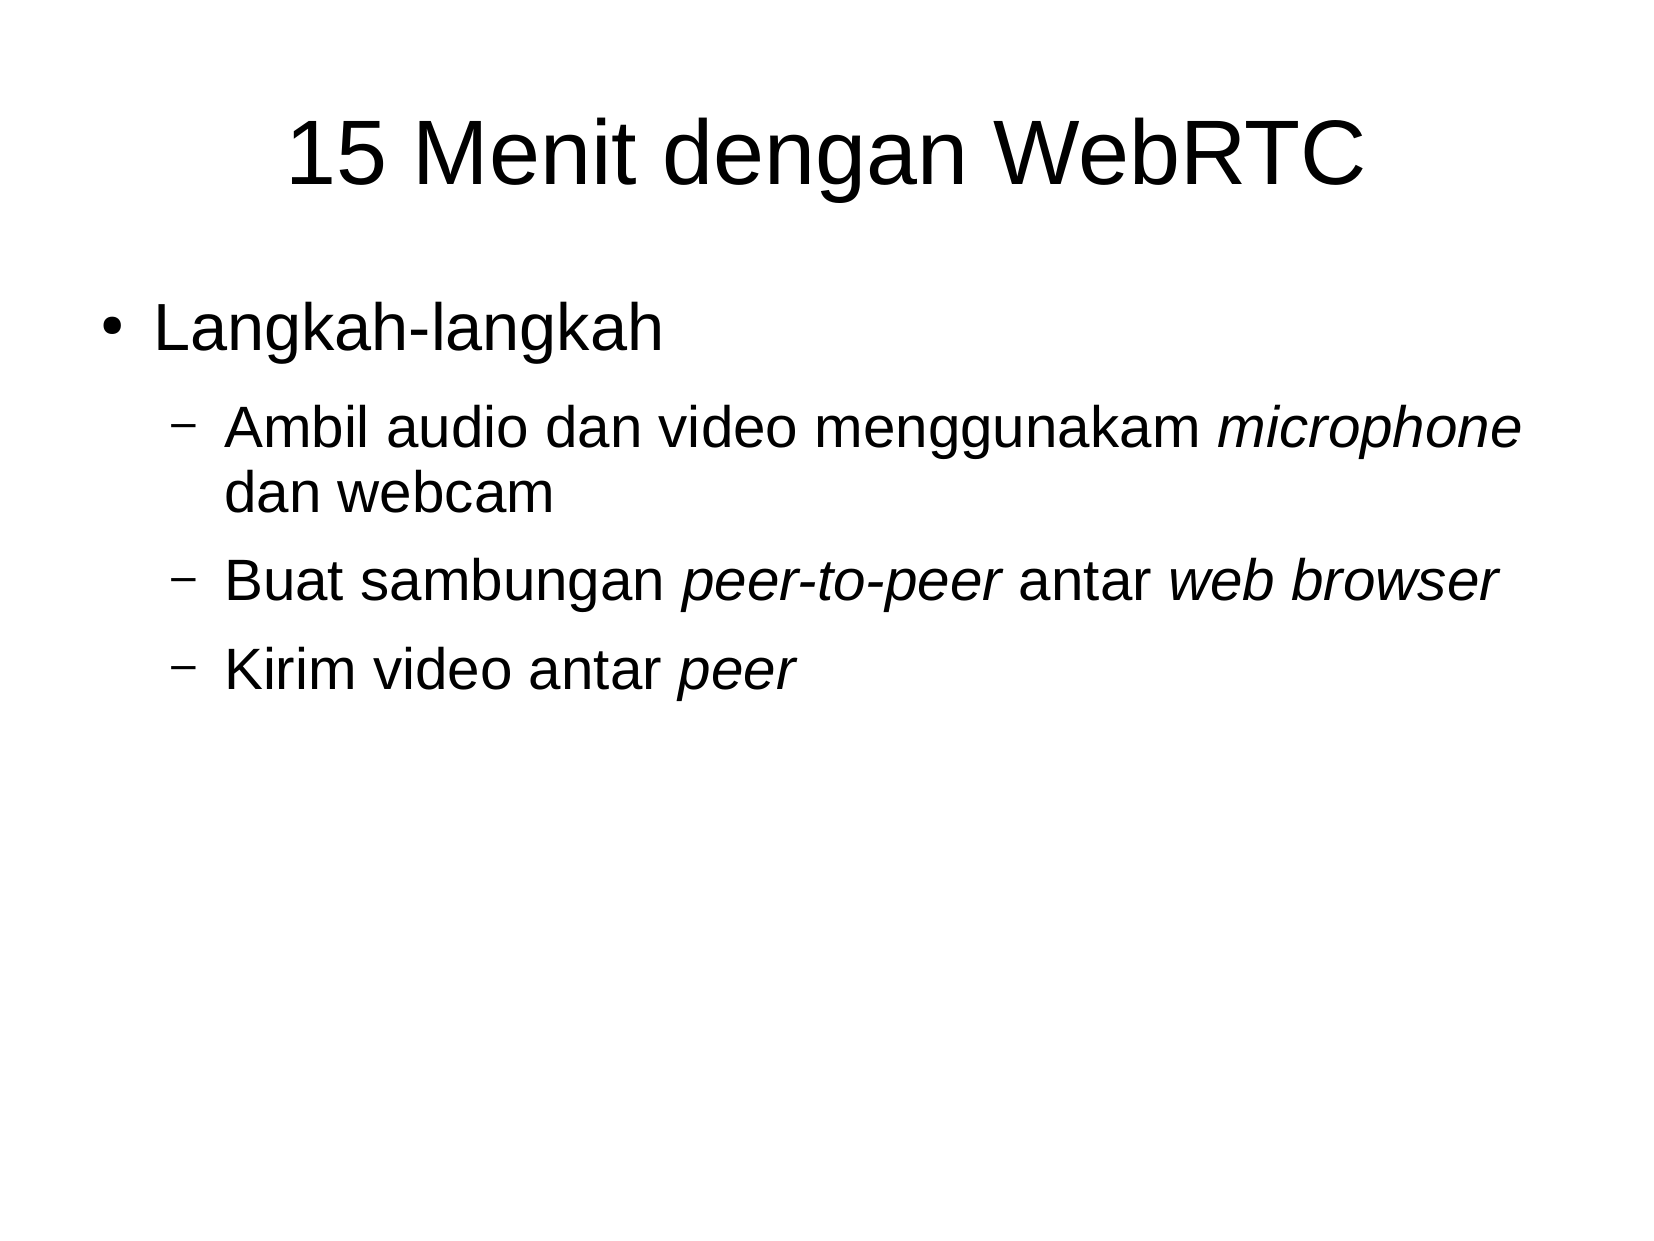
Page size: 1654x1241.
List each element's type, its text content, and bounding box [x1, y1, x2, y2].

list Langkah-langkah Ambil audio dan video menggunakam microphone dan webcam Buat sambungan peer-to-peer antar web browser Kirim video antar peer [82, 290, 1571, 1010]
title 15 Menit dengan WebRTC [82, 49, 1571, 257]
